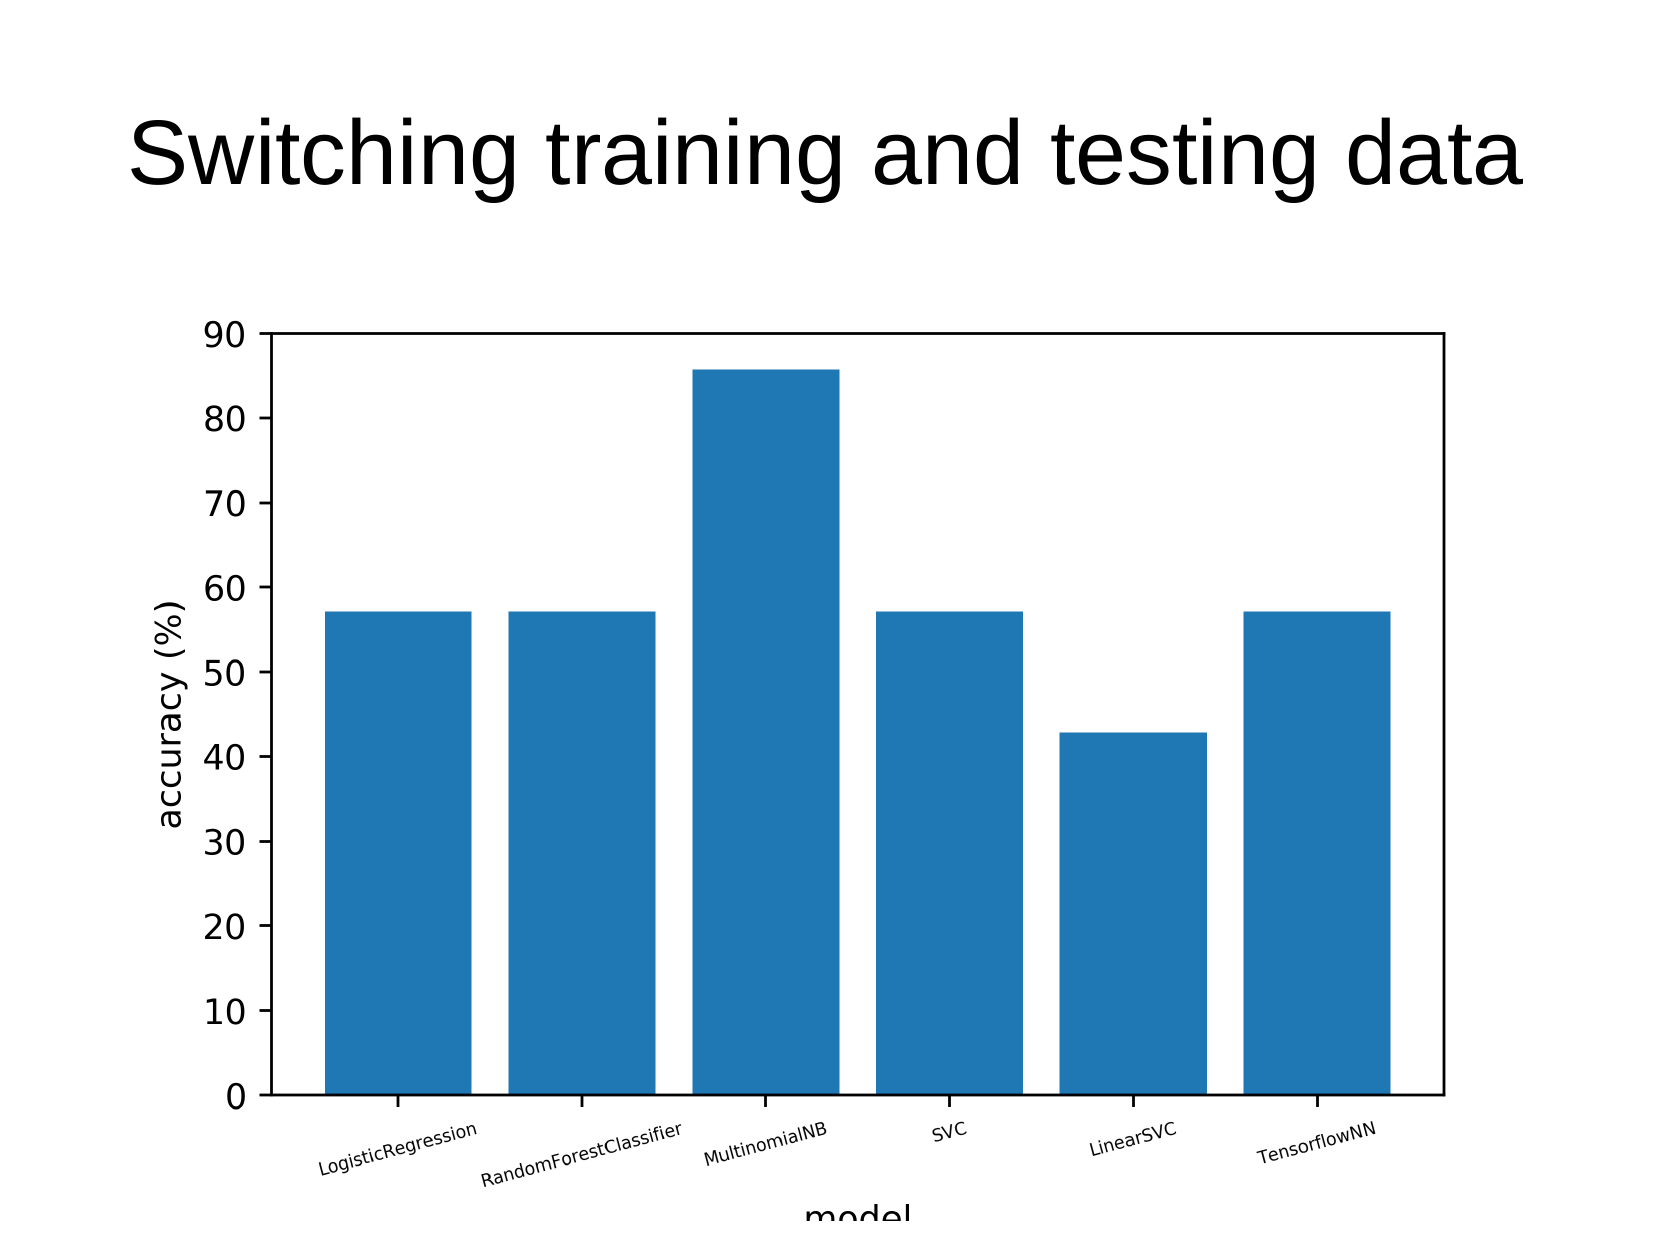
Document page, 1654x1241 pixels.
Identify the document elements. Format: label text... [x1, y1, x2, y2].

title Switching training and testing data [82, 49, 1571, 212]
picture [82, 212, 1595, 1221]
